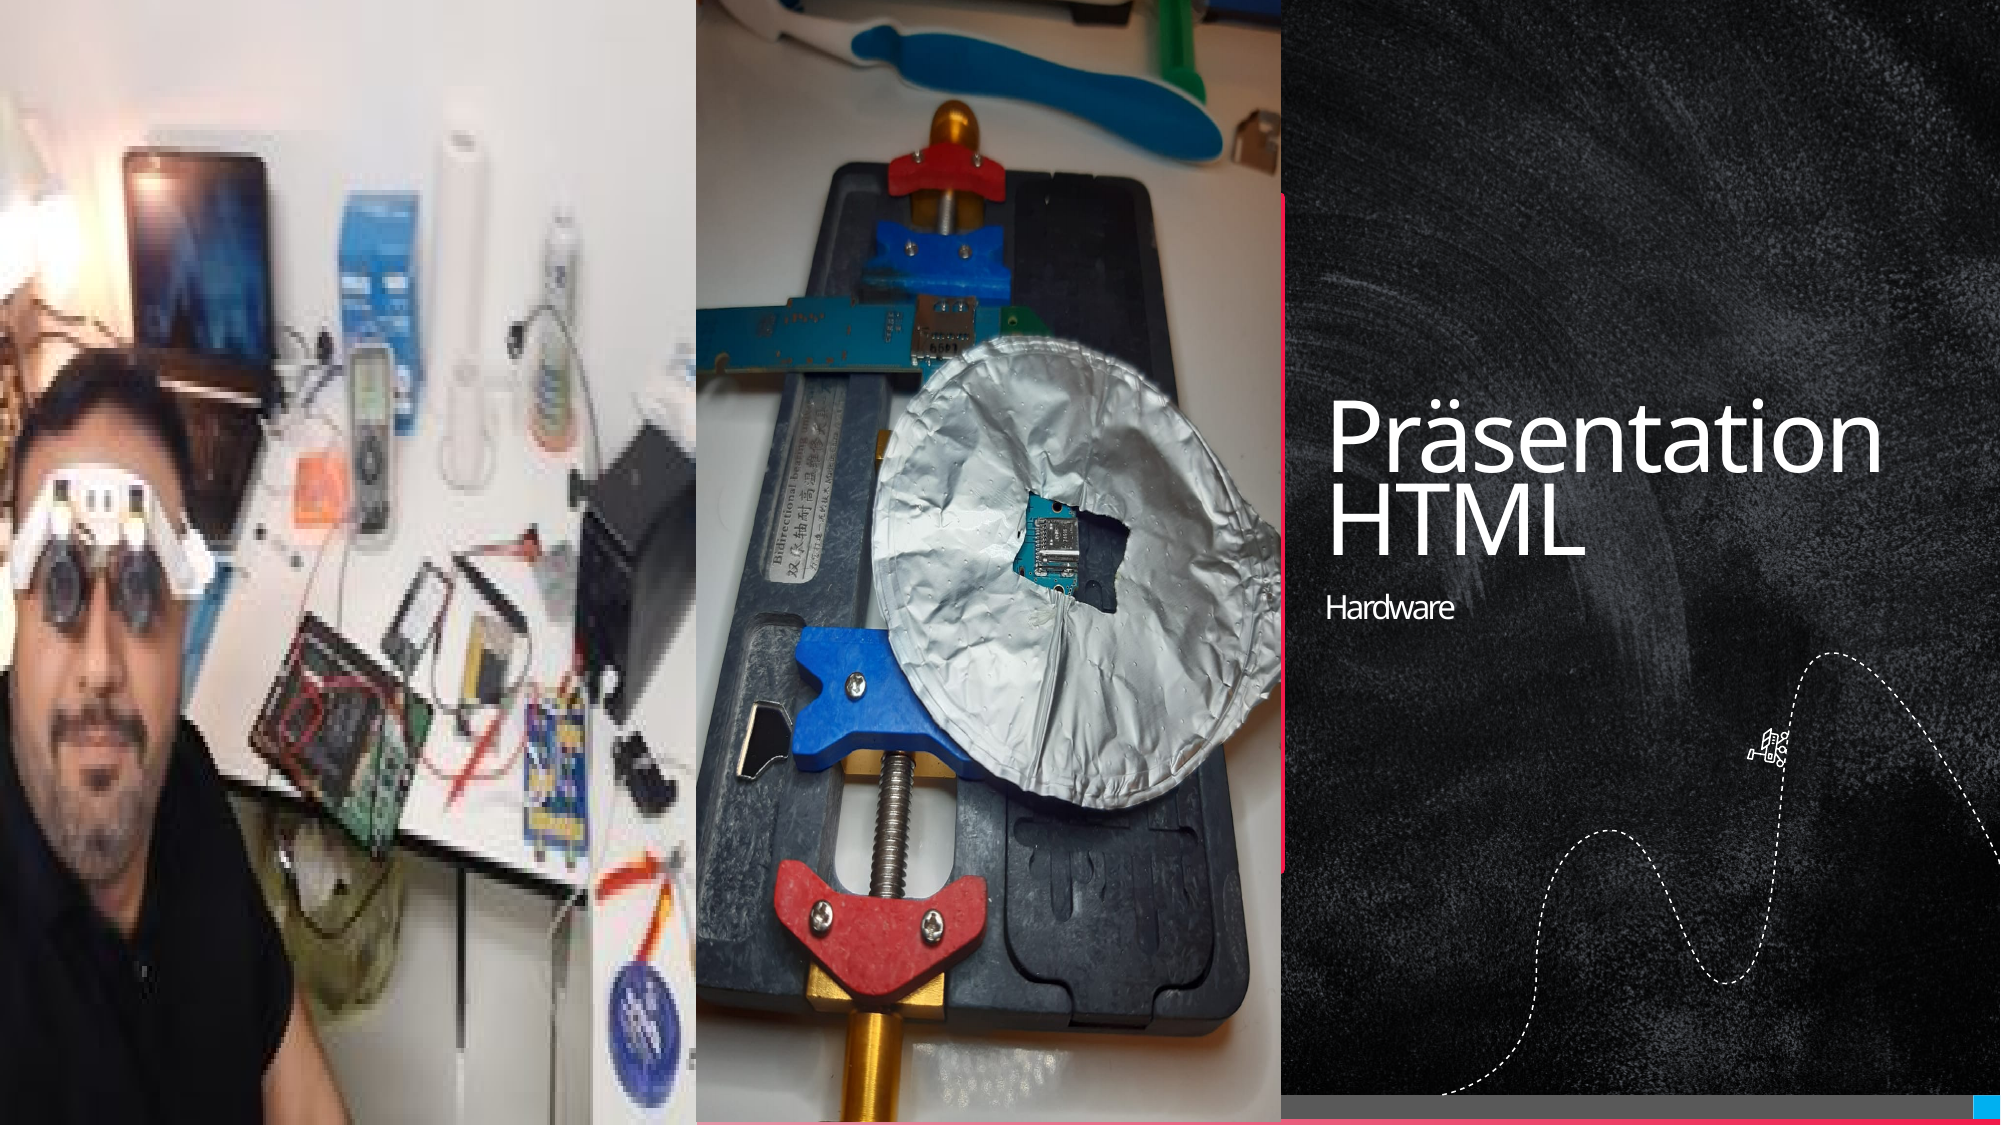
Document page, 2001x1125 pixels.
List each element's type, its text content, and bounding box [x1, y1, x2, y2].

subtitle Hardware [1324, 590, 1941, 988]
title Präsentation HTML [1324, 321, 1942, 576]
text_box [1746, 728, 1789, 768]
picture [0, 0, 1281, 1125]
